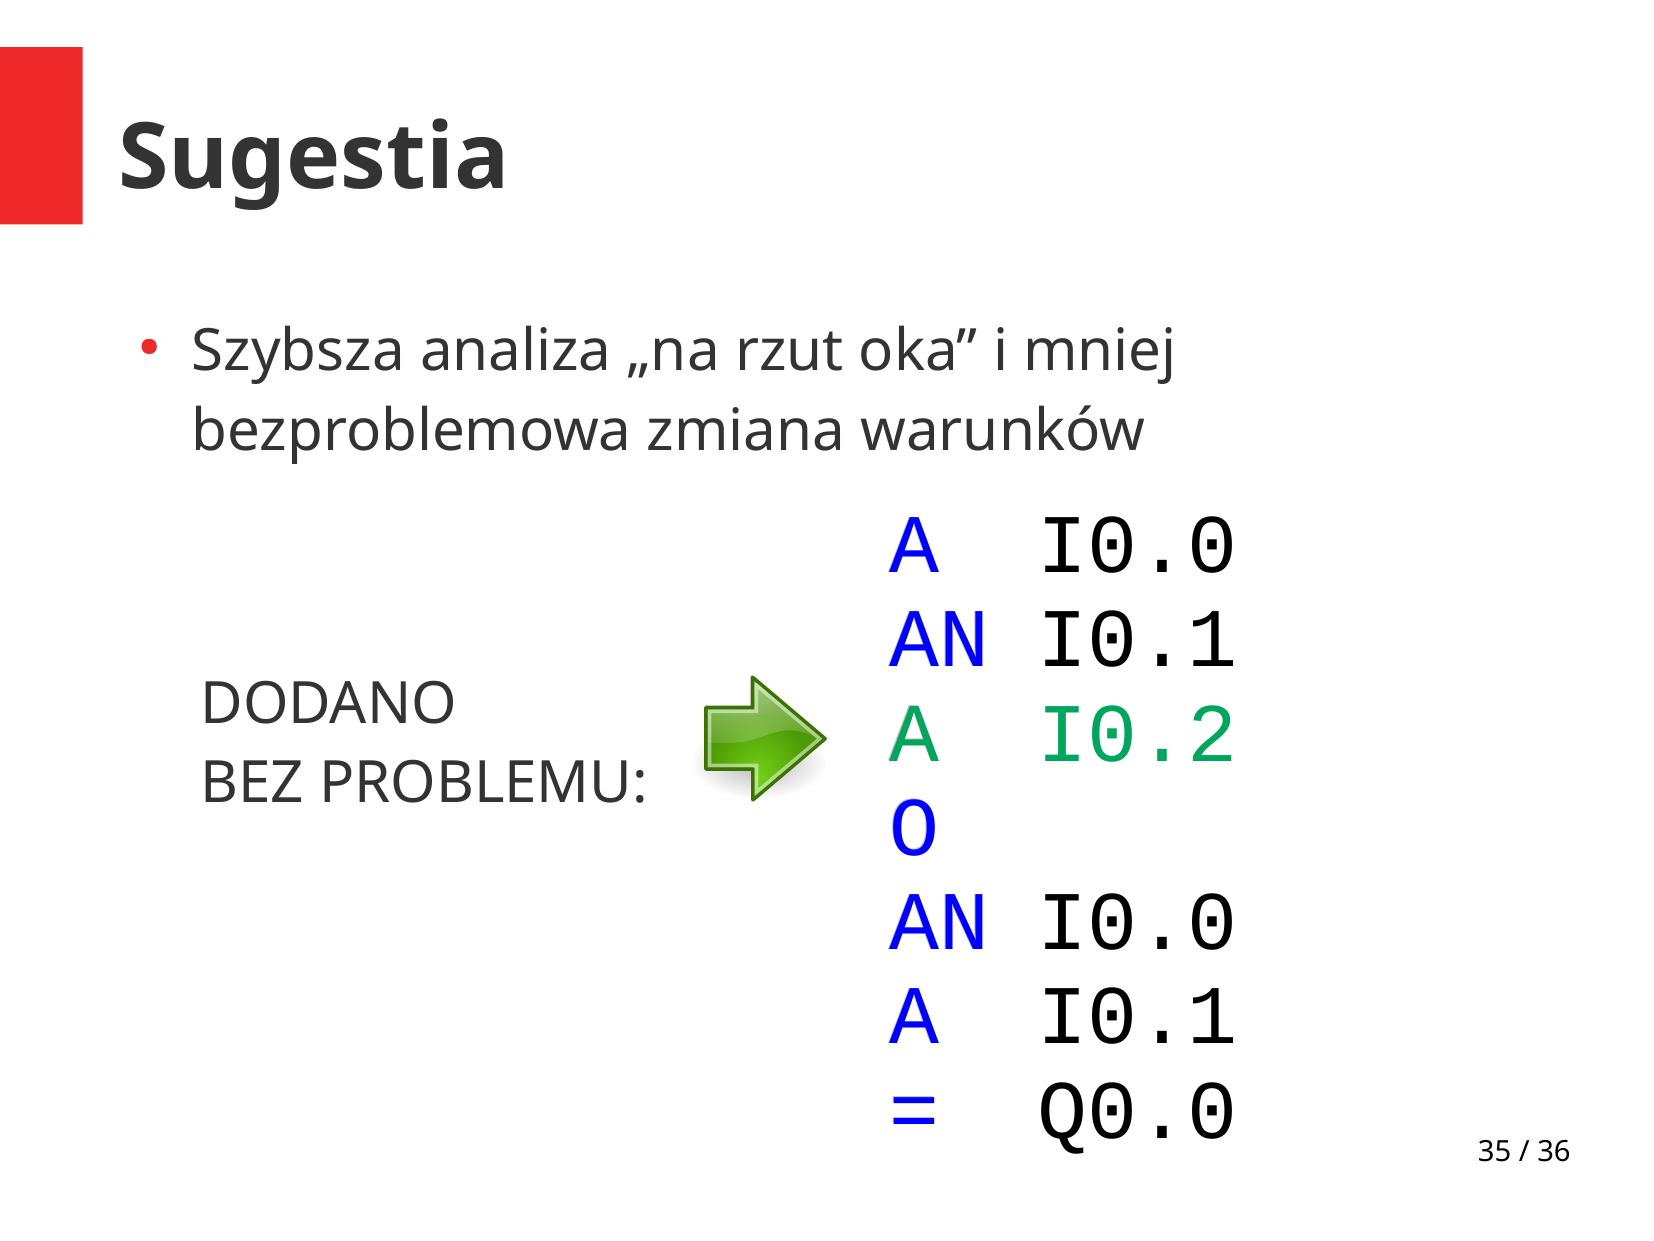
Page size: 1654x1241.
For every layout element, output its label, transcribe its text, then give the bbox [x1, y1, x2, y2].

title Sugestia [118, 49, 1571, 257]
text_box DODANO BEZ PROBLEMU: [185, 653, 662, 827]
picture [673, 649, 851, 827]
text_box A I0.0 AN I0.1 A I0.2 O AN I0.0 A I0.1 = Q0.0 [874, 496, 1252, 1171]
list Szybsza analiza „na rzut oka” i mniej bezproblemowa zmiana warunków [121, 308, 1539, 392]
